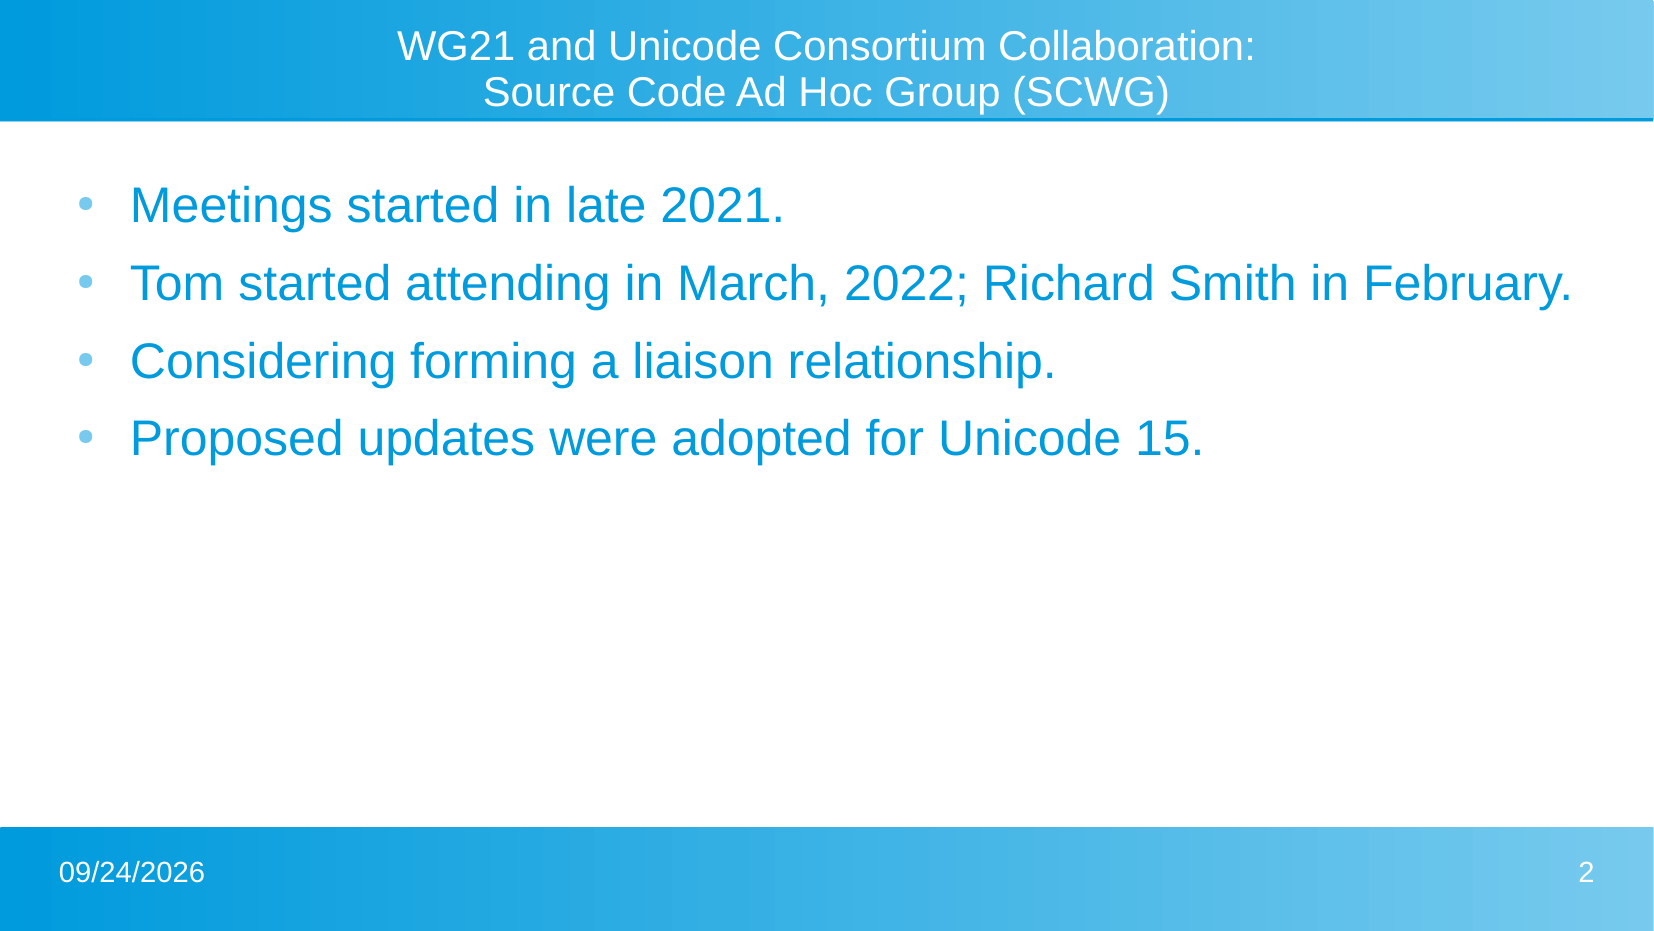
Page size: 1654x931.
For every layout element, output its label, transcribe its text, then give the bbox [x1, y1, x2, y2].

list Meetings started in late 2021. Tom started attending in March, 2022; Richard Smith in February. Considering forming a liaison relationship. Proposed updates were adopted for Unicode 15. [59, 177, 1595, 768]
title WG21 and Unicode Consortium Collaboration: Source Code Ad Hoc Group (SCWG) [59, 22, 1595, 116]
